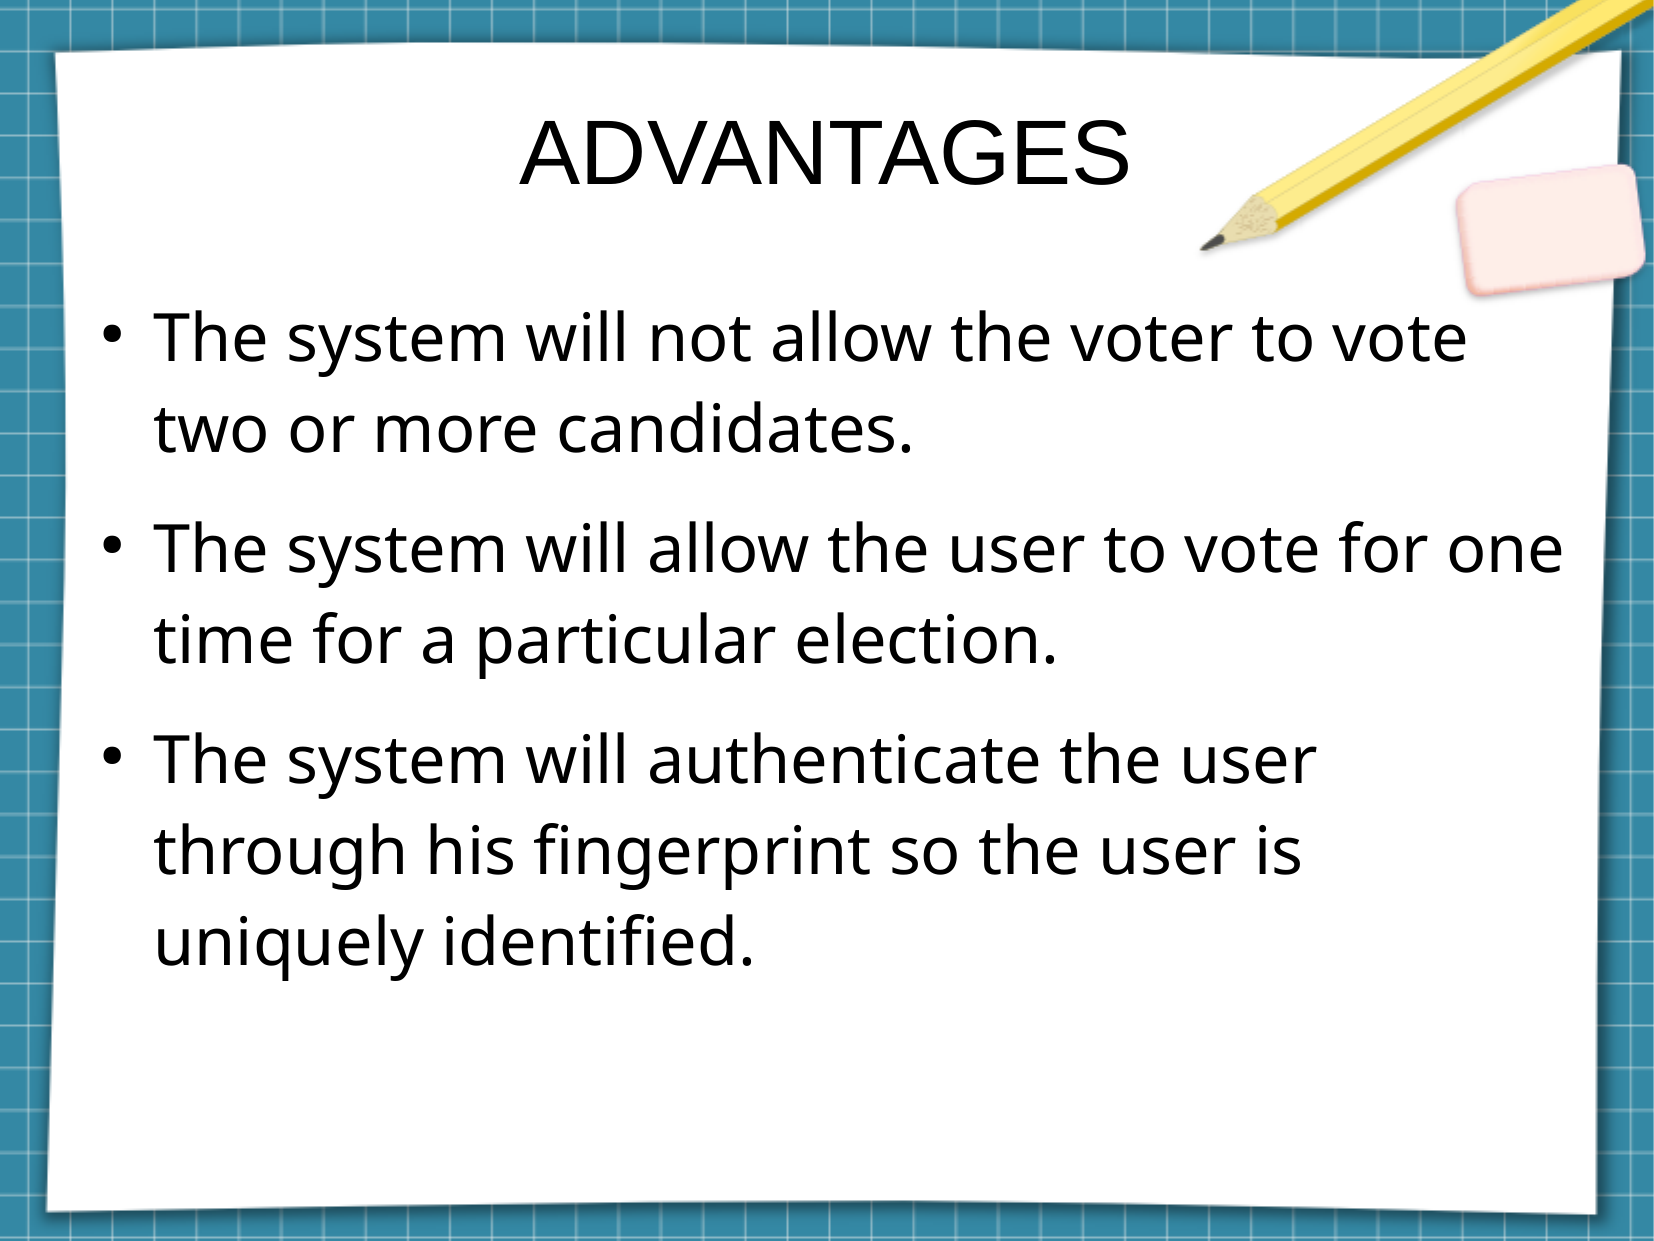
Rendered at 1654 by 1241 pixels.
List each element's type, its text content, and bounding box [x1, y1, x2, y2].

picture [0, 0, 1654, 1241]
list The system will not allow the voter to vote two or more candidates. The system will allow the user to vote for one time for a particular election. The system will authenticate the user through his fingerprint so the user is uniquely identified. [82, 290, 1571, 1010]
title ADVANTAGES [82, 49, 1571, 257]
